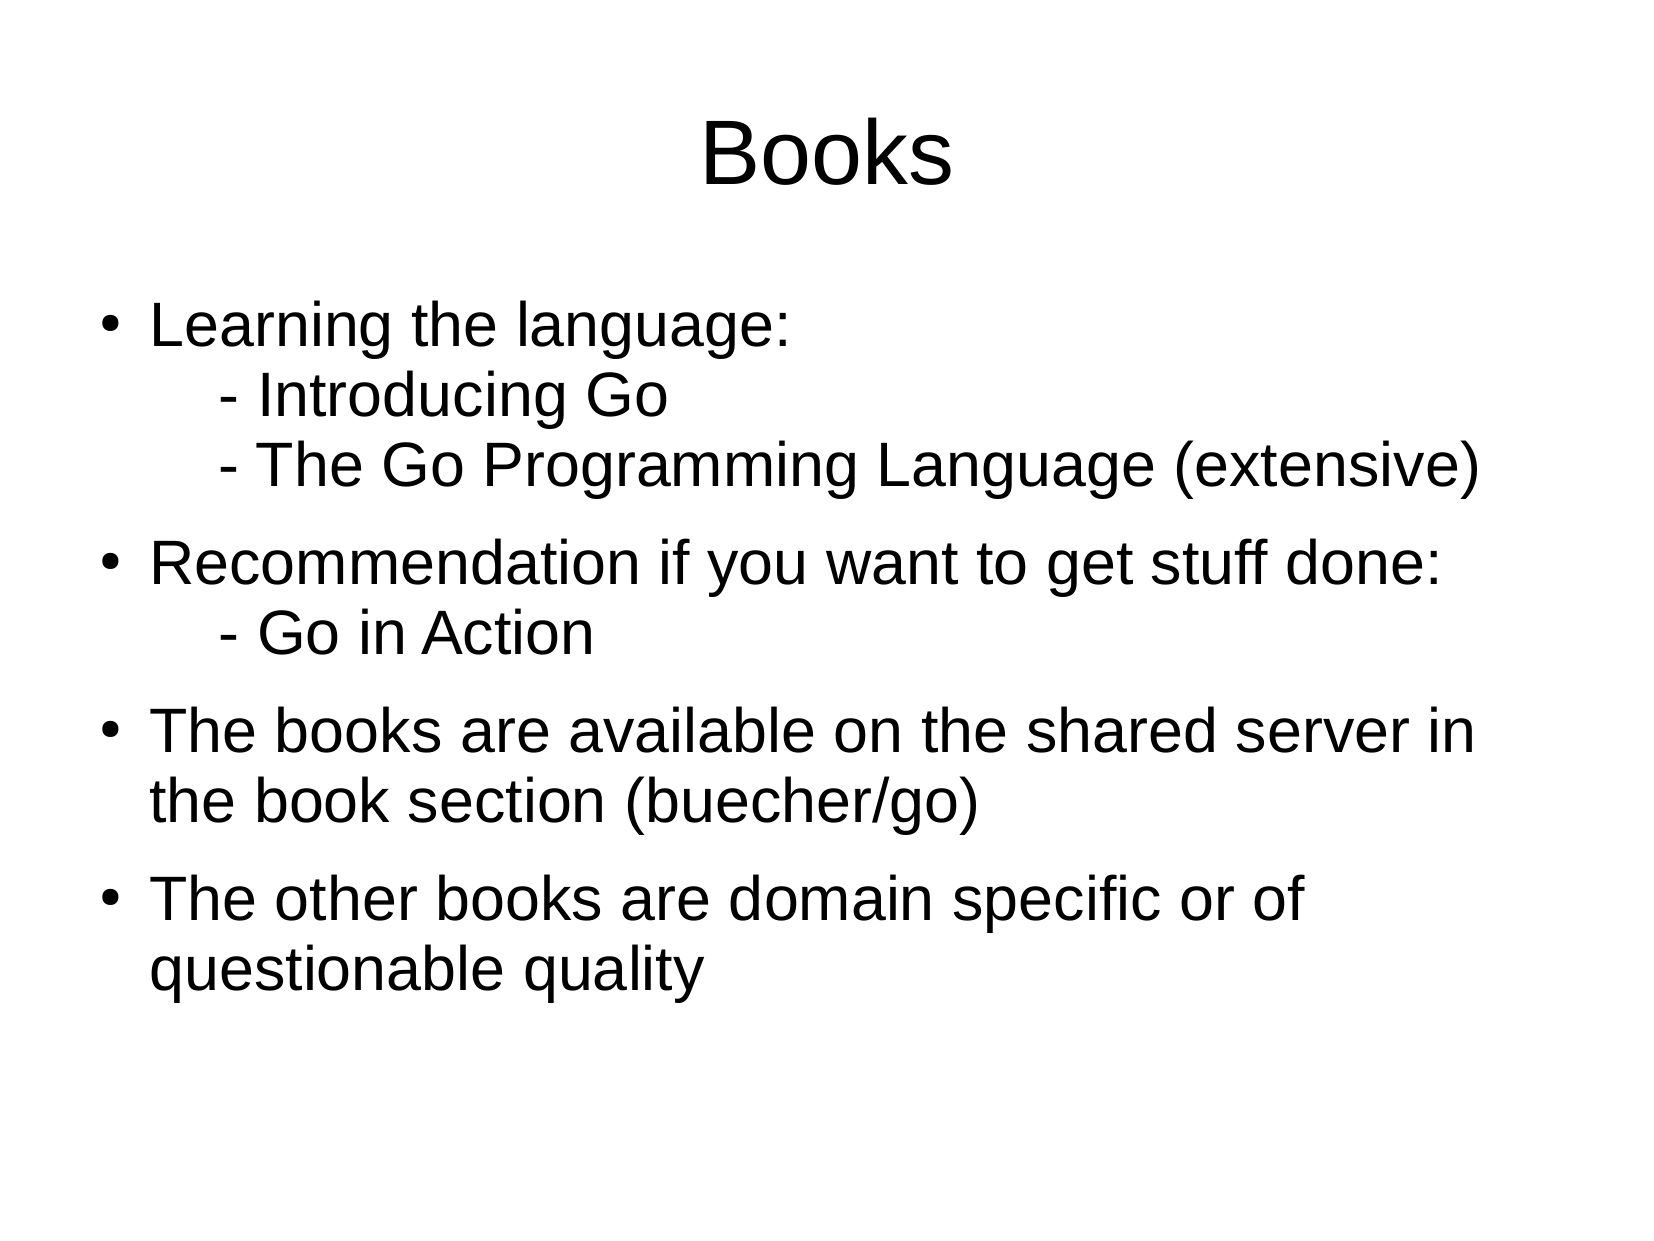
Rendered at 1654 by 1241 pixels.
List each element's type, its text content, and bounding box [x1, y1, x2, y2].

title Books [82, 49, 1571, 257]
list Learning the language: - Introducing Go - The Go Programming Language (extensive) Recommendation if you want to get stuff done: - Go in Action The books are available on the shared server in the book section (buecher/go) The other books are domain specific or of questionable quality [82, 290, 1571, 1010]
